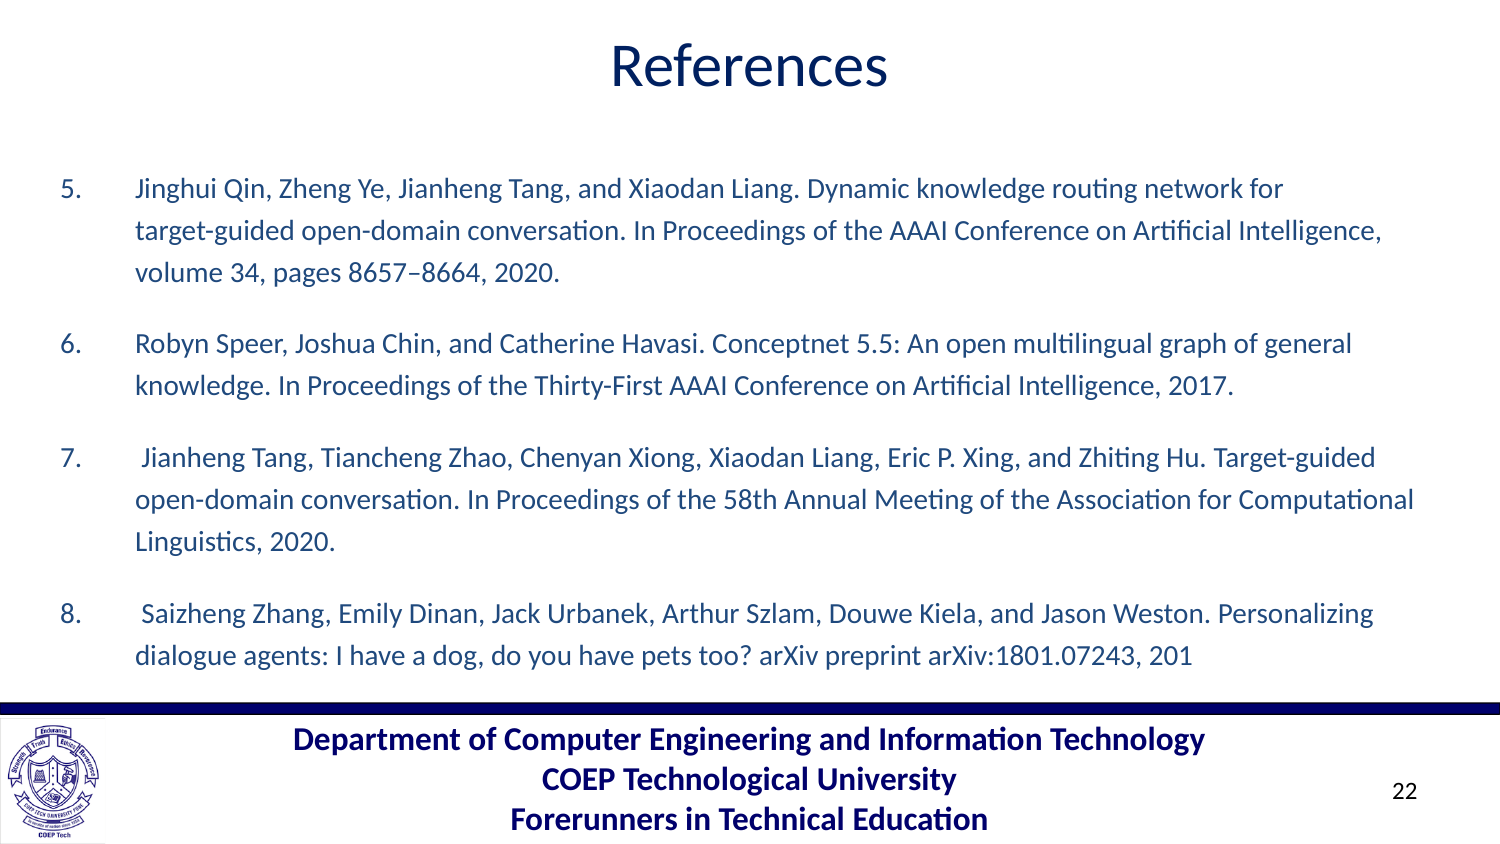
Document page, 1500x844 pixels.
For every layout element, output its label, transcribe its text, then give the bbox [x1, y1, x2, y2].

text_box [0, 718, 106, 844]
text_box [0, 702, 264, 715]
text_box References [7, 9, 1493, 100]
text_box 22 [1235, 768, 1418, 805]
text_box Department of Computer Engineering and Information Technology COEP Technological University Forerunners in Technical Education [264, 702, 1235, 837]
text_box [1235, 702, 1500, 715]
text_box 5. Jinghui Qin, Zheng Ye, Jianheng Tang, and Xiaodan Liang. Dynamic knowledge routing network for target-guided open-domain conversation. In Proceedings of the AAAI Conference on Artificial Intelligence, volume 34, pages 8657–8664, 2020. 6. Robyn Speer, Joshua Chin, and Catherine Havasi. Conceptnet 5.5: An open multilingual graph of general knowledge. In Proceedings of the Thirty-First AAAI Conference on Artificial Intelligence, 2017. 7. Jianheng Tang, Tiancheng Zhao, Chenyan Xiong, Xiaodan Liang, Eric P. Xing, and Zhiting Hu. Target-guided open-domain conversation. In Proceedings of the 58th Annual Meeting of the Association for Computational Linguistics, 2020. 8. Saizheng Zhang, Emily Dinan, Jack Urbanek, Arthur Szlam, Douwe Kiela, and Jason Weston. Personalizing dialogue agents: I have a dog, do you have pets too? arXiv preprint arXiv:1801.07243, 201 [59, 162, 1461, 700]
